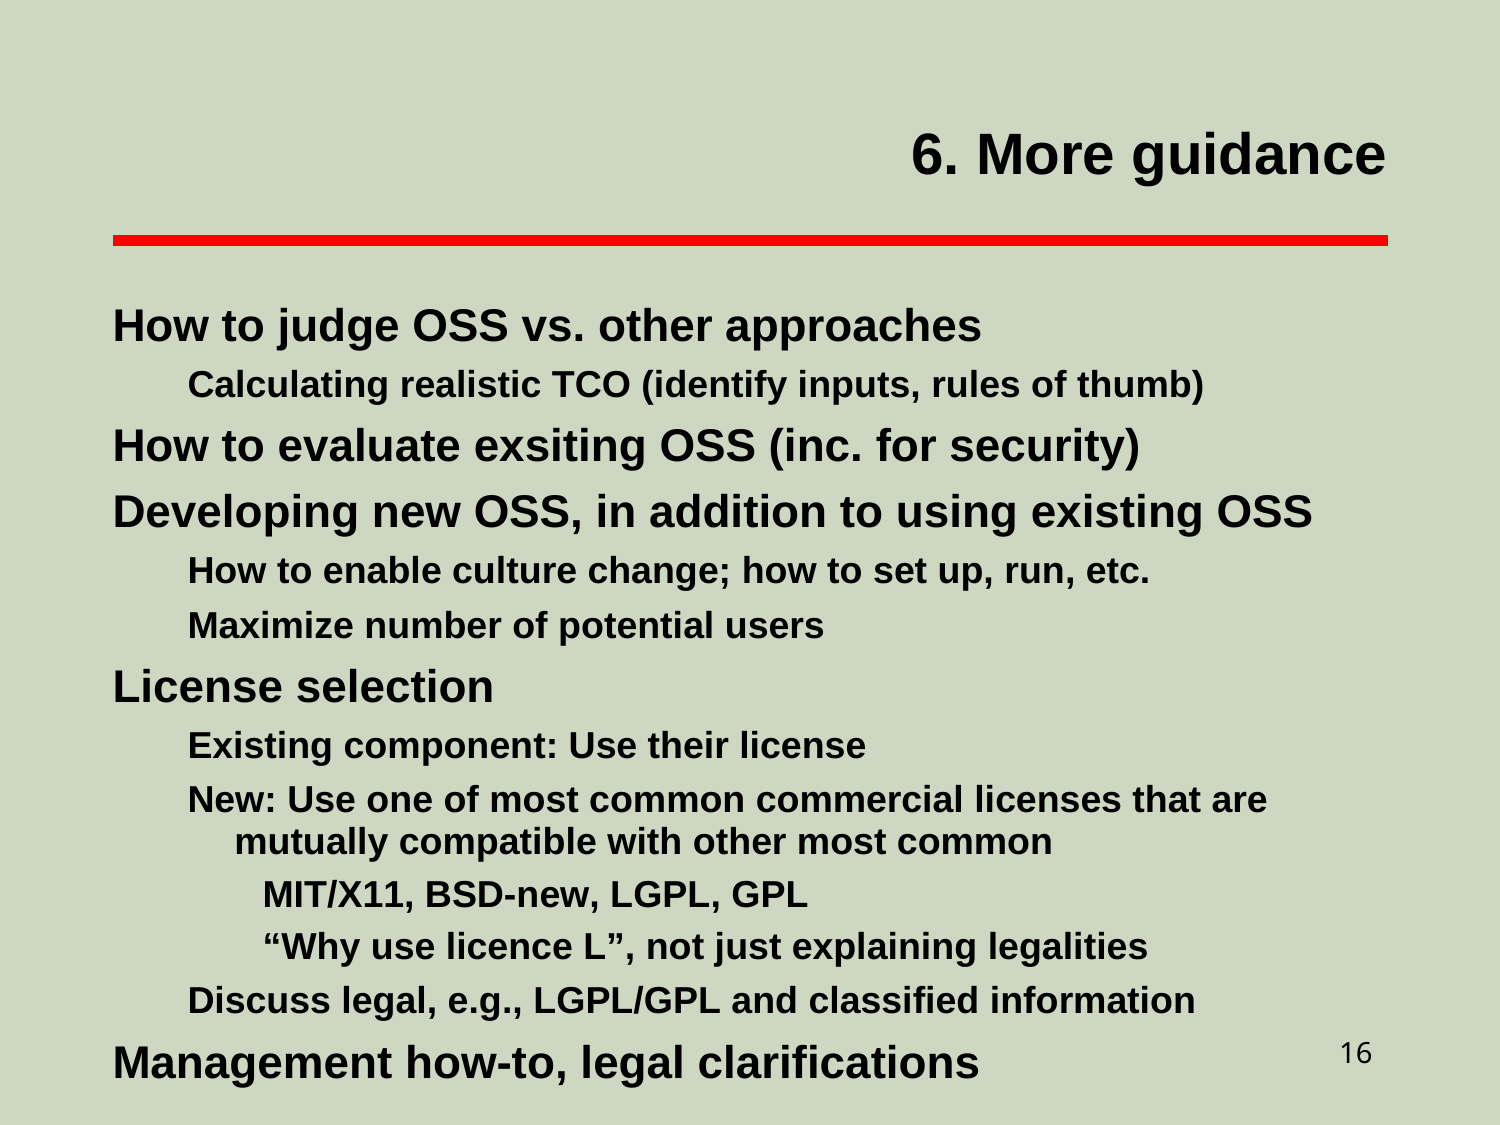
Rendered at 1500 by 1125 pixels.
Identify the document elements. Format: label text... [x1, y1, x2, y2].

list How to judge OSS vs. other approaches Calculating realistic TCO (identify inputs, rules of thumb) How to evaluate exsiting OSS (inc. for security) Developing new OSS, in addition to using existing OSS How to enable culture change; how to set up, run, etc. Maximize number of potential users License selection Existing component: Use their license New: Use one of most common commercial licenses that are mutually compatible with other most common MIT/X11, BSD-new, LGPL, GPL “Why use licence L”, not just explaining legalities Discuss legal, e.g., LGPL/GPL and classified information Management how-to, legal clarifications [112, 299, 1388, 1105]
title 6. More guidance [337, 85, 1388, 224]
